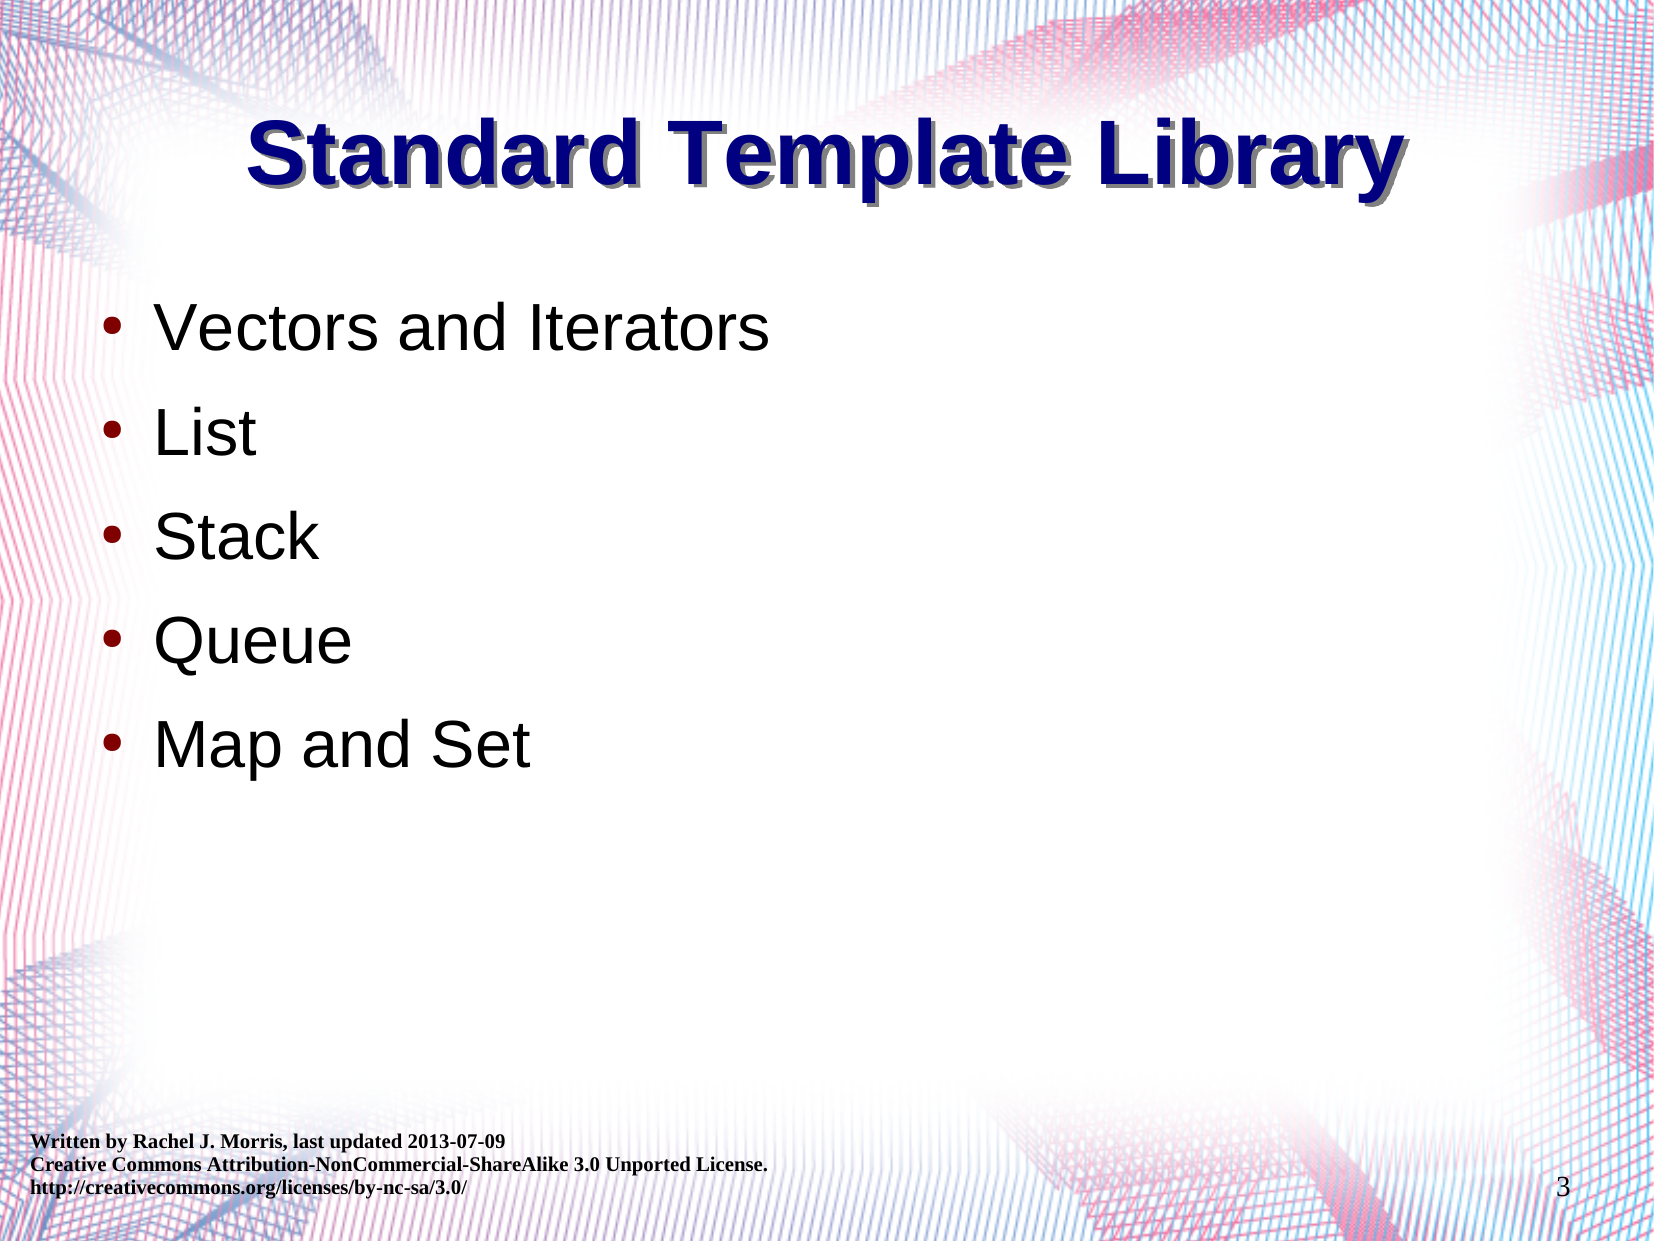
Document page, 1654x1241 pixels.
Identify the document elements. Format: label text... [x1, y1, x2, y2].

list Vectors and Iterators List Stack Queue Map and Set [82, 290, 1571, 1010]
picture [0, 0, 1654, 1241]
title Standard Template Library [82, 49, 1571, 257]
